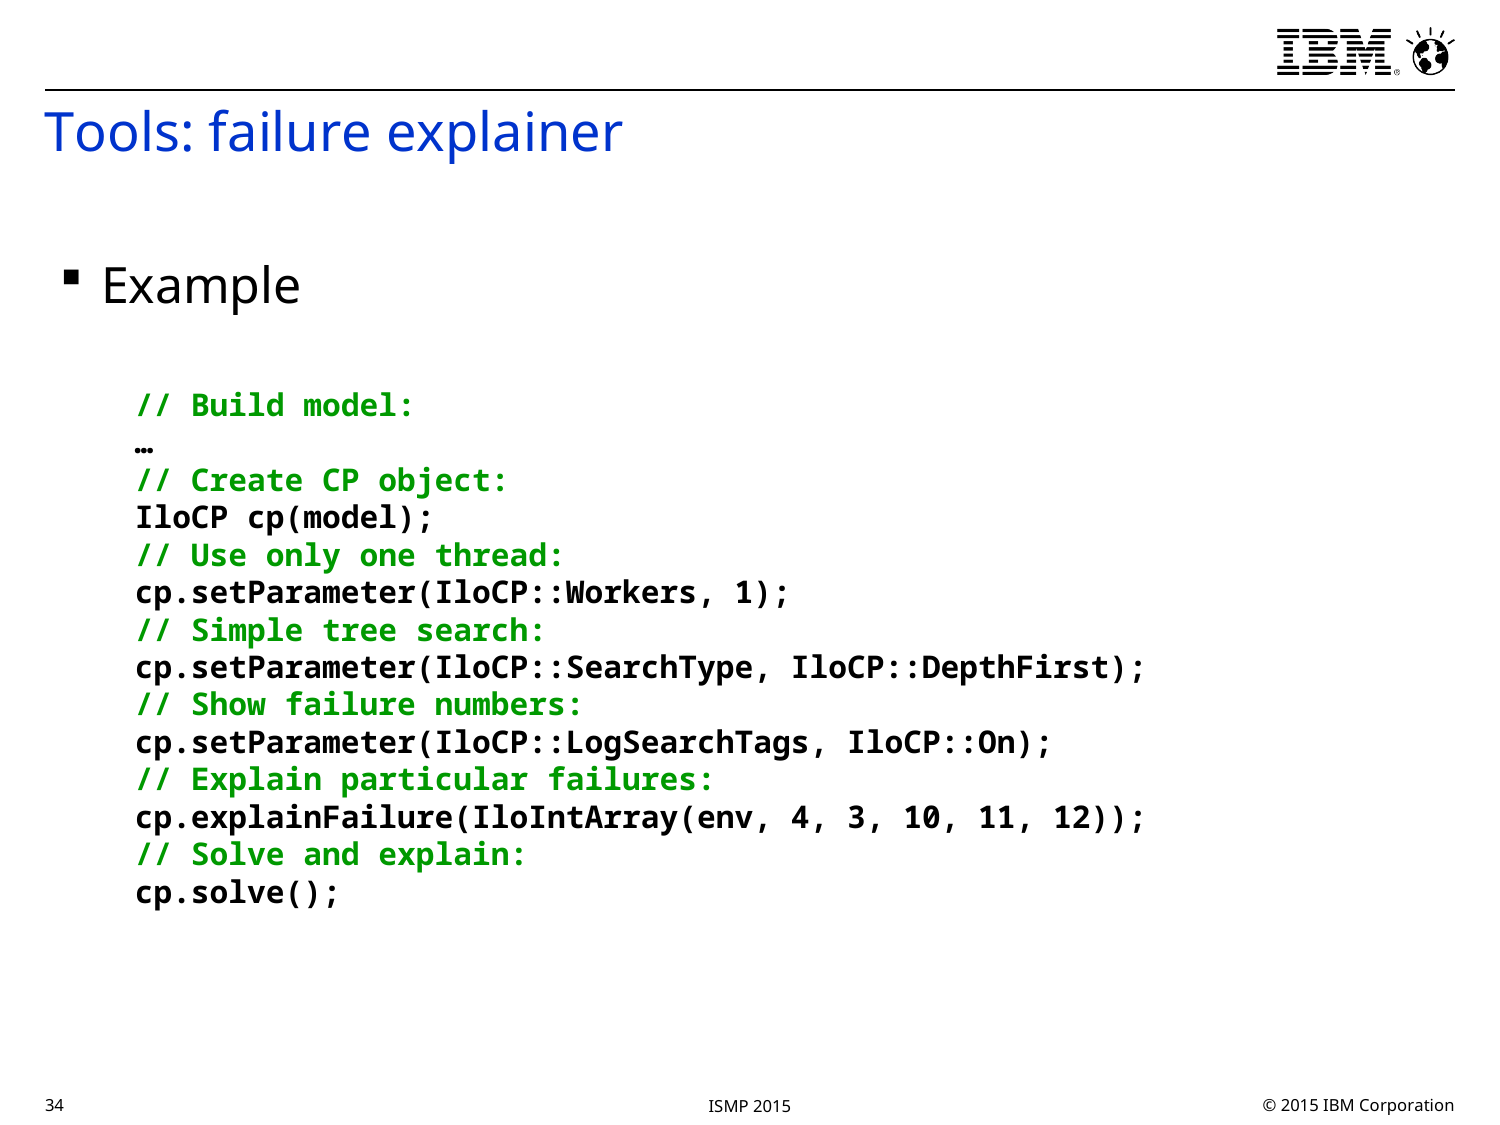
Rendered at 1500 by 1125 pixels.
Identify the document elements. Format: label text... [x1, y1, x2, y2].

title Tools: failure explainer [29, 97, 1455, 203]
list Example // Build model: … // Create CP object: IloCP cp(model); // Use only one thread: cp.setParameter(IloCP::Workers, 1); // Simple tree search: cp.setParameter(IloCP::SearchType, IloCP::DepthFirst); // Show failure numbers: cp.setParameter(IloCP::LogSearchTags, IloCP::On); // Explain particular failures: cp.explainFailure(IloIntArray(env, 4, 3, 10, 11, 12)); // Solve and explain: cp.solve(); [45, 246, 1471, 1072]
picture [1260, 10, 1468, 90]
